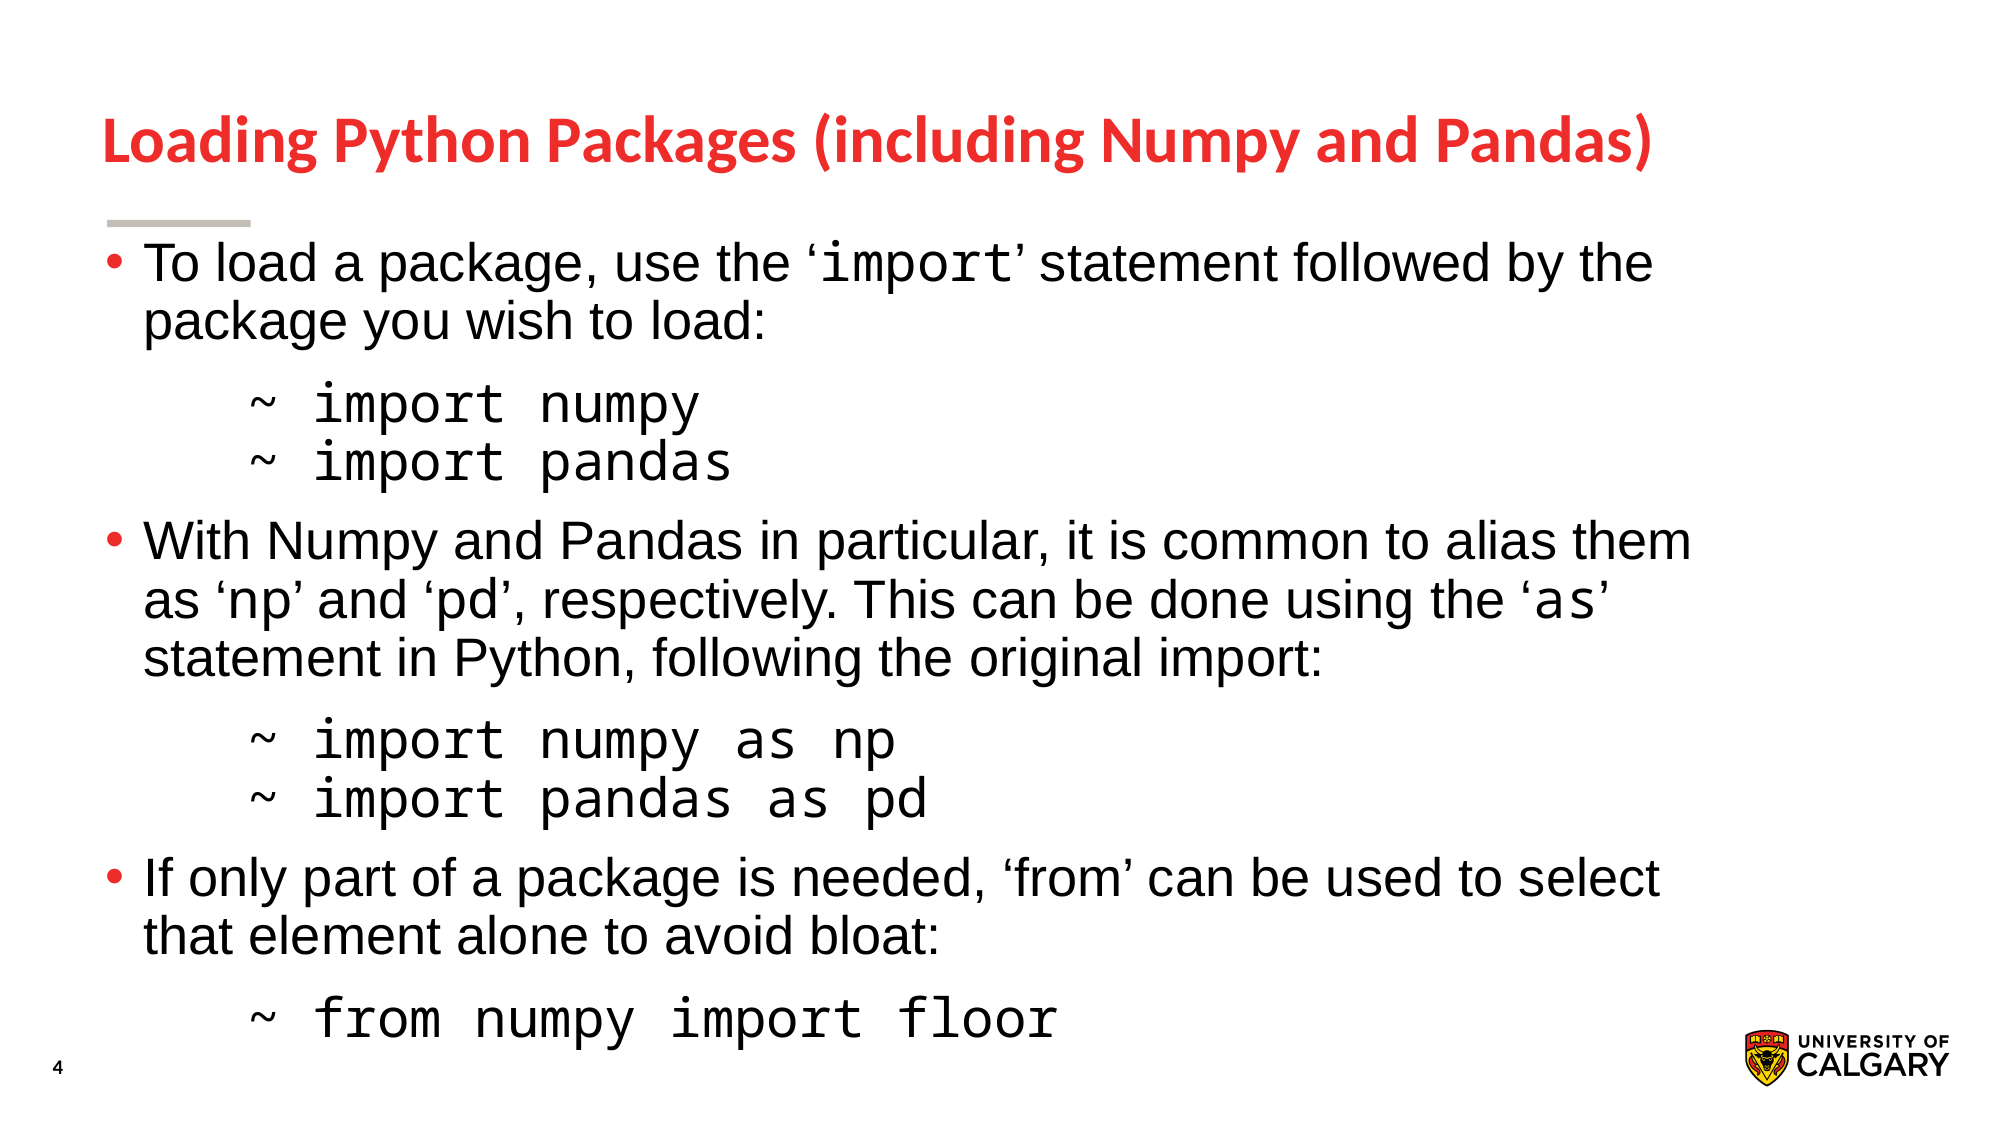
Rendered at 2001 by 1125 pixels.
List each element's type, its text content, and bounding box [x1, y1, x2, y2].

list To load a package, use the ‘import’ statement followed by the package you wish to load: ~ import numpy ~ import pandas With Numpy and Pandas in particular, it is common to alias them as ‘np’ and ‘pd’, respectively. This can be done using the ‘as’ statement in Python, following the original import: ~ import numpy as np ~ import pandas as pd If only part of a package is needed, ‘from’ can be used to select that element alone to avoid bloat: ~ from numpy import floor [91, 227, 1774, 941]
title Loading Python Packages (including Numpy and Pandas) [87, 60, 1774, 222]
picture [1722, 1012, 1972, 1099]
